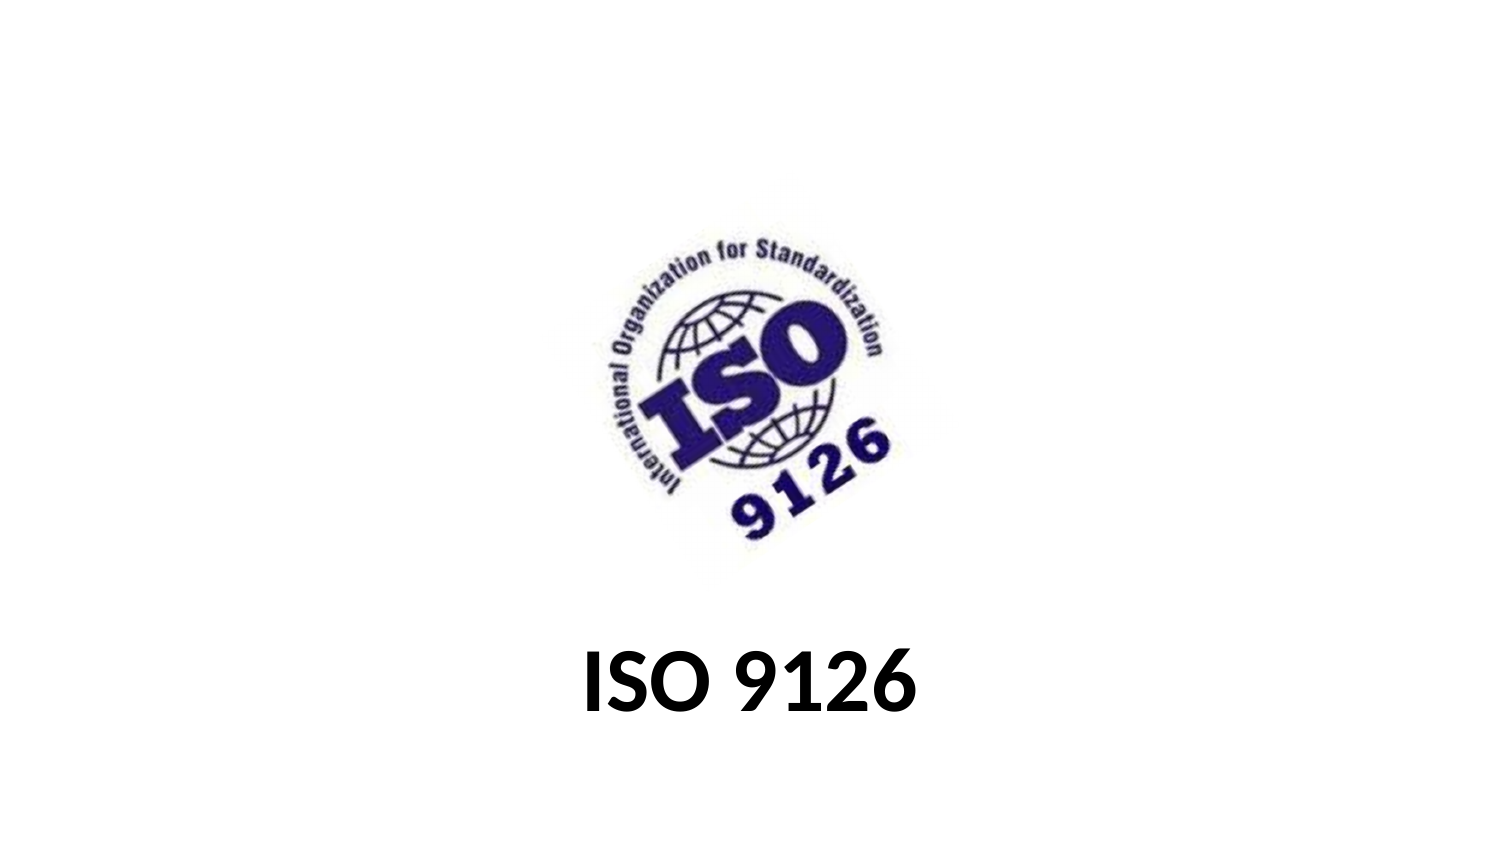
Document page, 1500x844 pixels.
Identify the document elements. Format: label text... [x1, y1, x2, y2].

picture [540, 170, 961, 592]
title ISO 9126 [0, 600, 1500, 764]
